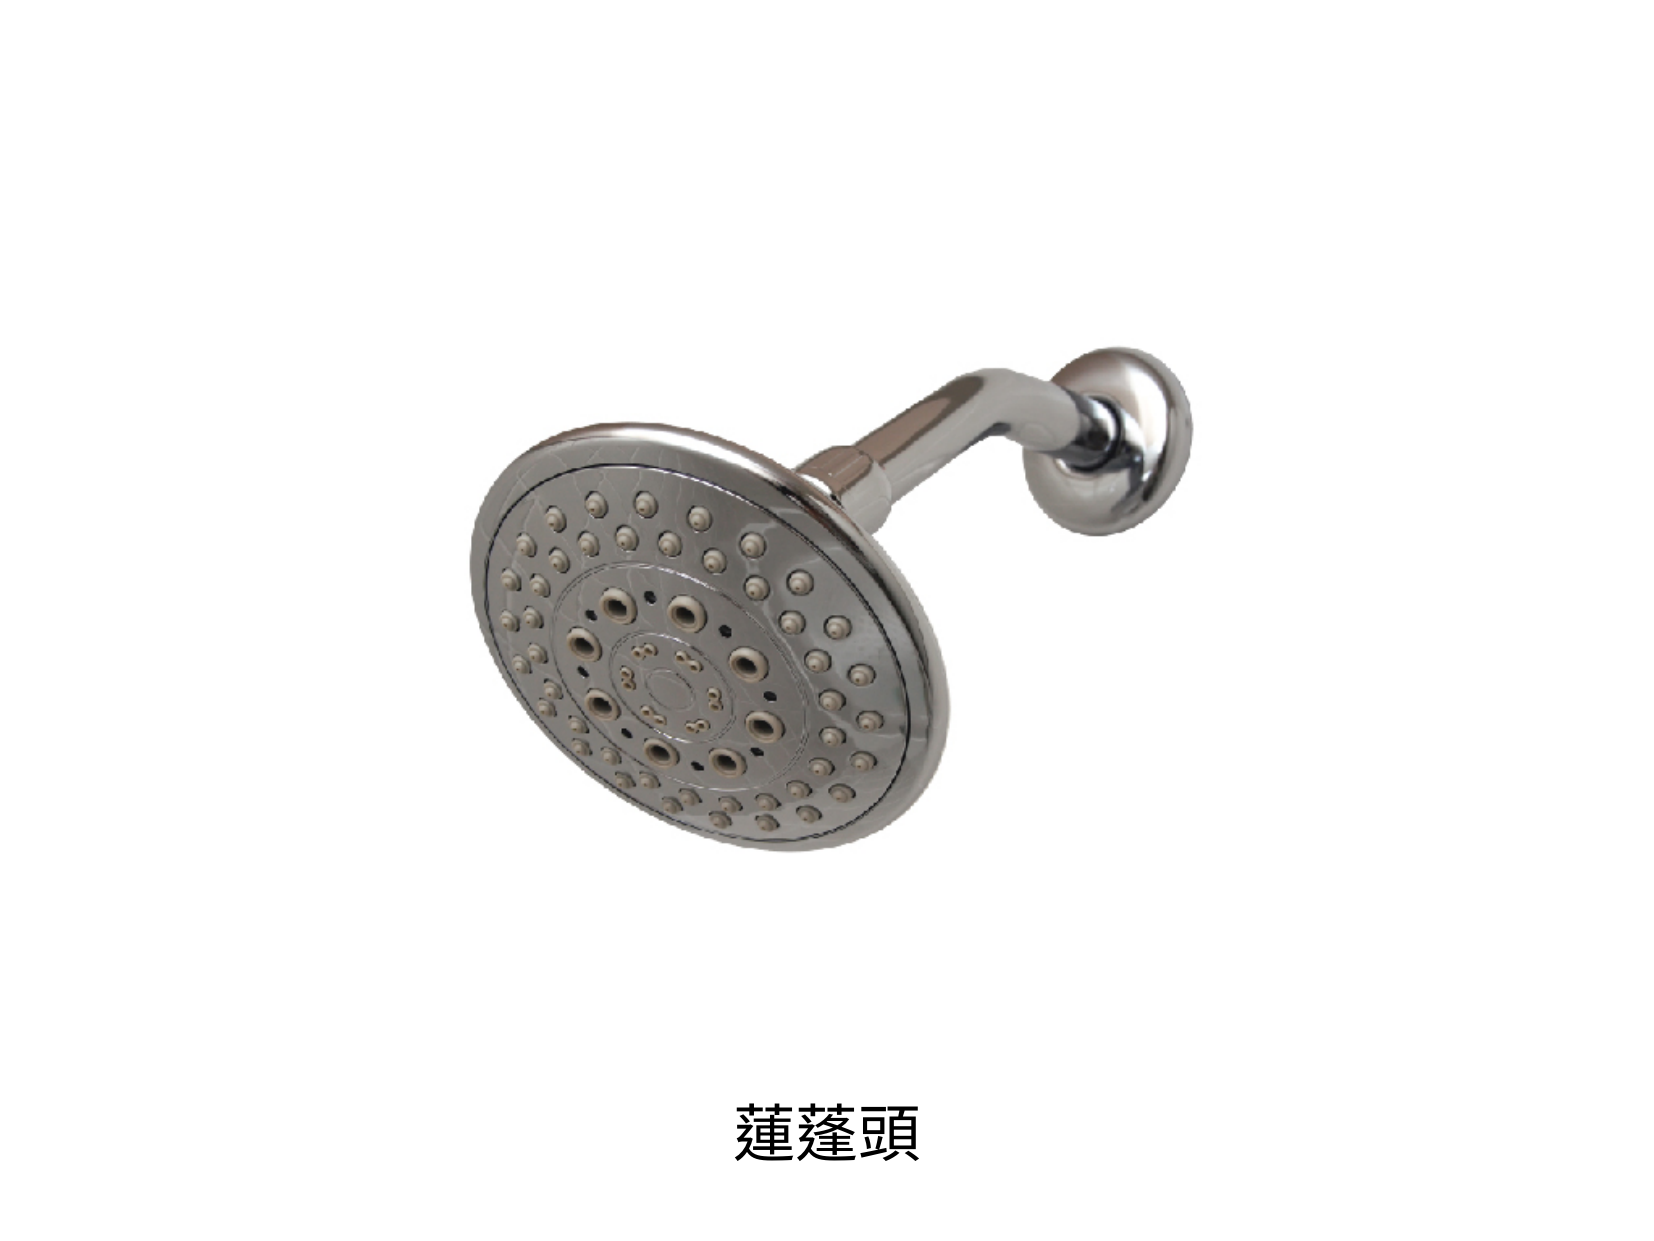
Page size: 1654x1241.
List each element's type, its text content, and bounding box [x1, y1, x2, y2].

picture [0, 0, 1654, 1241]
title 蓮蓬頭 [82, 1025, 1571, 1233]
